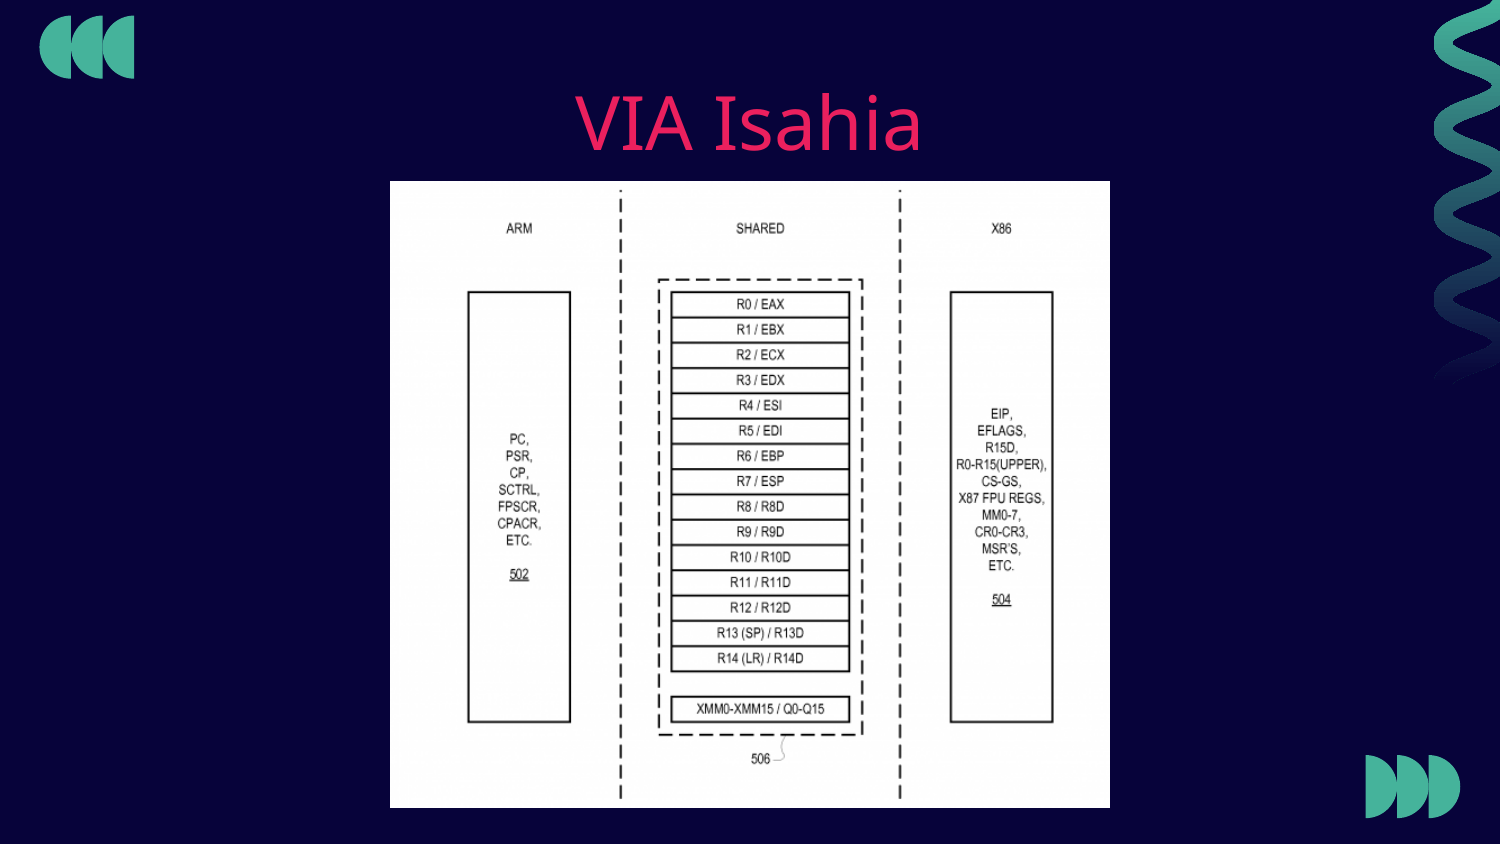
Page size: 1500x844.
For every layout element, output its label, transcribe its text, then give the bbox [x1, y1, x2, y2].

title VIA Isahia [118, 72, 1382, 167]
picture [390, 181, 1110, 809]
